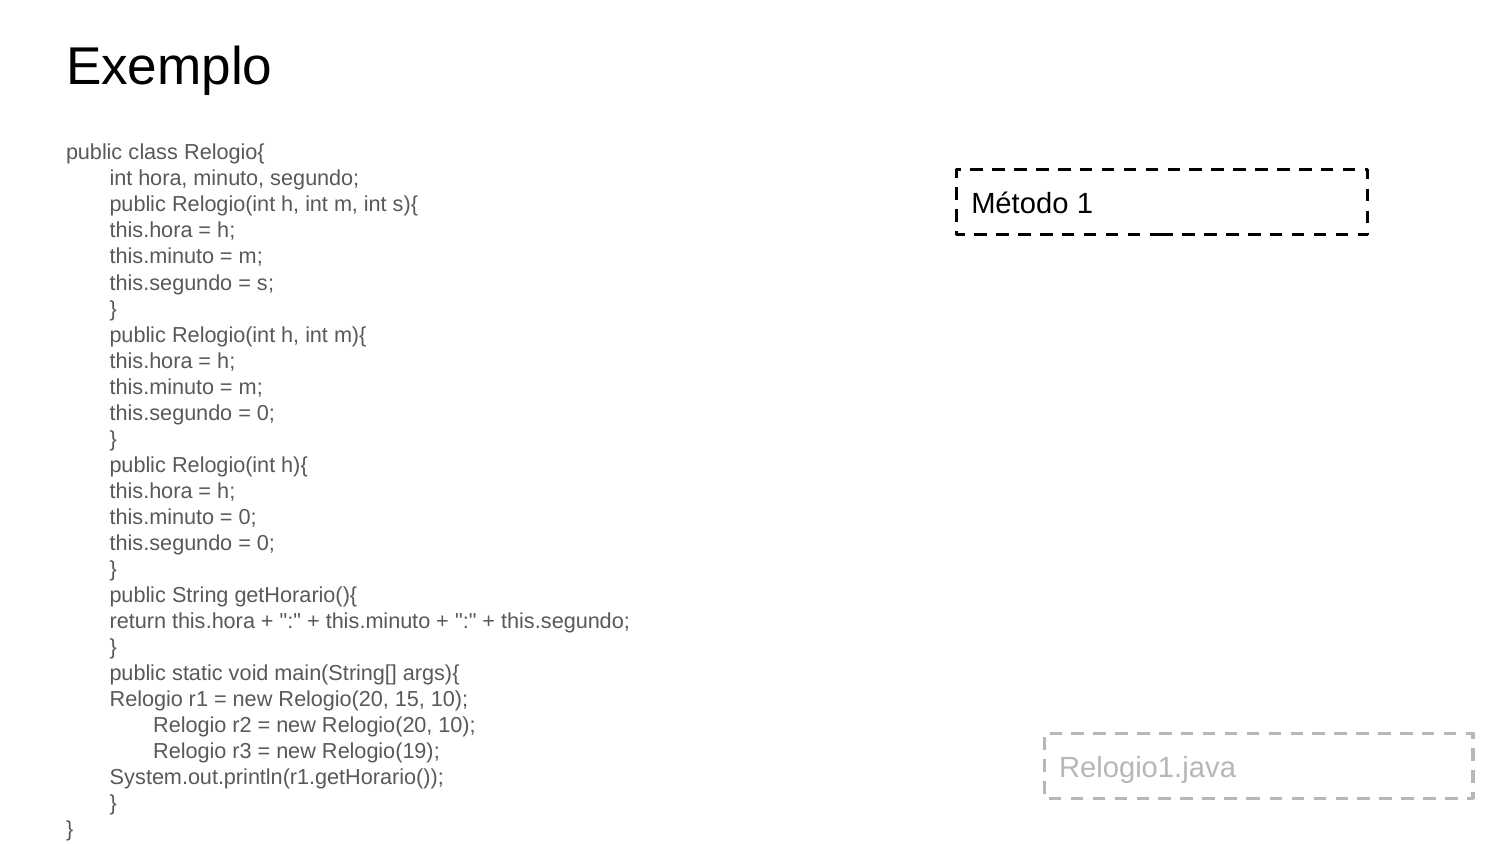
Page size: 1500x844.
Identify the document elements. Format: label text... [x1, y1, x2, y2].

title Exemplo [51, 16, 1449, 111]
list public class Relogio{ int hora, minuto, segundo; public Relogio(int h, int m, int s){ this.hora = h; this.minuto = m; this.segundo = s; } public Relogio(int h, int m){ this.hora = h; this.minuto = m; this.segundo = 0; } public Relogio(int h){ this.hora = h; this.minuto = 0; this.segundo = 0; } public String getHorario(){ return this.hora + ":" + this.minuto + ":" + this.segundo; } public static void main(String[] args){ Relogio r1 = new Relogio(20, 15, 10); Relogio r2 = new Relogio(20, 10); Relogio r3 = new Relogio(19); System.out.println(r1.getHorario()); } } [51, 123, 1449, 844]
text_box Método 1 [956, 169, 1368, 235]
text_box Relogio1.java [1044, 733, 1474, 799]
